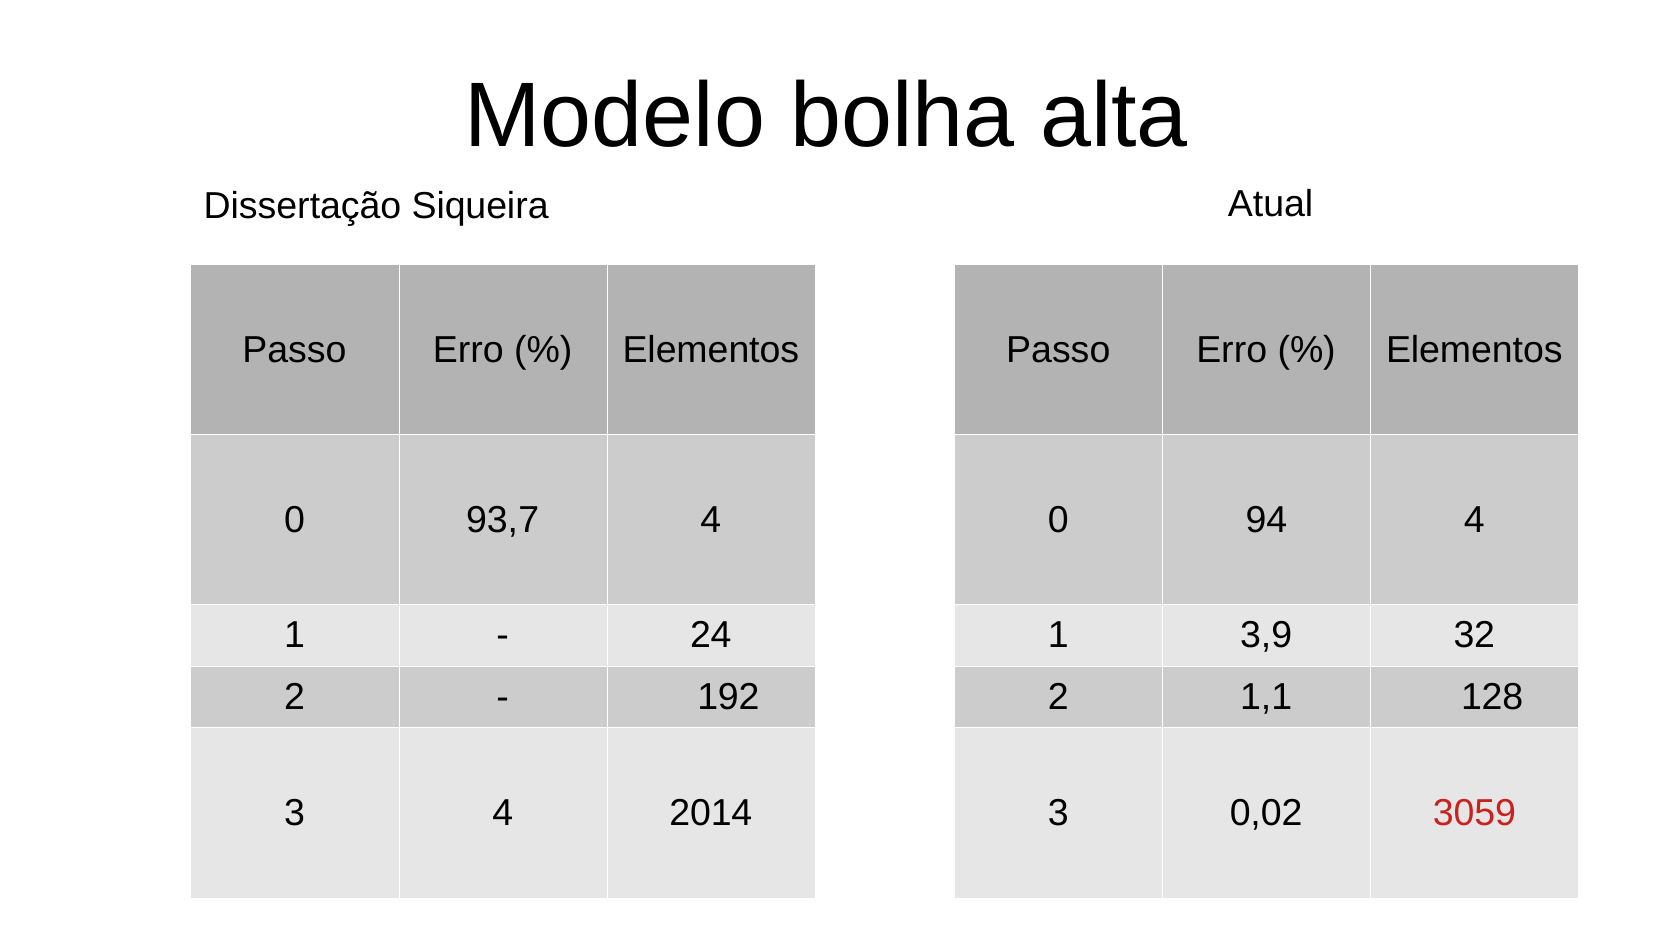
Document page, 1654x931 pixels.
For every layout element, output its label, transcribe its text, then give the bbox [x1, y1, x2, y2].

table_cell 94 [1163, 435, 1370, 604]
table_cell 192 [608, 667, 815, 727]
table_cell 1 [191, 605, 399, 666]
table_header Erro (%) [400, 265, 607, 434]
table_cell 24 [608, 605, 815, 666]
table_header Erro (%) [1163, 265, 1370, 434]
text_box Atual [1213, 175, 1359, 233]
table_cell 93,7 [400, 435, 607, 604]
table_cell 1,1 [1163, 667, 1370, 727]
table_cell 3059 [1371, 728, 1578, 898]
table_cell 4 [400, 728, 607, 898]
table_cell 2 [955, 667, 1162, 727]
table_cell 0,02 [1163, 728, 1370, 898]
table_cell 2 [191, 667, 399, 727]
table_cell 3 [191, 728, 399, 898]
table_header Elementos [1371, 265, 1578, 434]
title Modelo bolha alta [82, 37, 1571, 193]
table_cell 128 [1371, 667, 1578, 727]
table_cell 2014 [608, 728, 815, 898]
table_cell 0 [191, 435, 399, 604]
table_cell 4 [608, 435, 815, 604]
table_header Elementos [608, 265, 815, 434]
table_cell 4 [1371, 435, 1578, 604]
text_box Dissertação Siqueira [188, 177, 615, 234]
table_cell - [400, 605, 607, 666]
table_cell 0 [955, 435, 1162, 604]
table_header Passo [191, 265, 399, 434]
table_cell 3,9 [1163, 605, 1370, 666]
table_header Passo [955, 265, 1162, 434]
table_cell 1 [955, 605, 1162, 666]
table_cell - [400, 667, 607, 727]
table_cell 3 [955, 728, 1162, 898]
table_cell 32 [1371, 605, 1578, 666]
